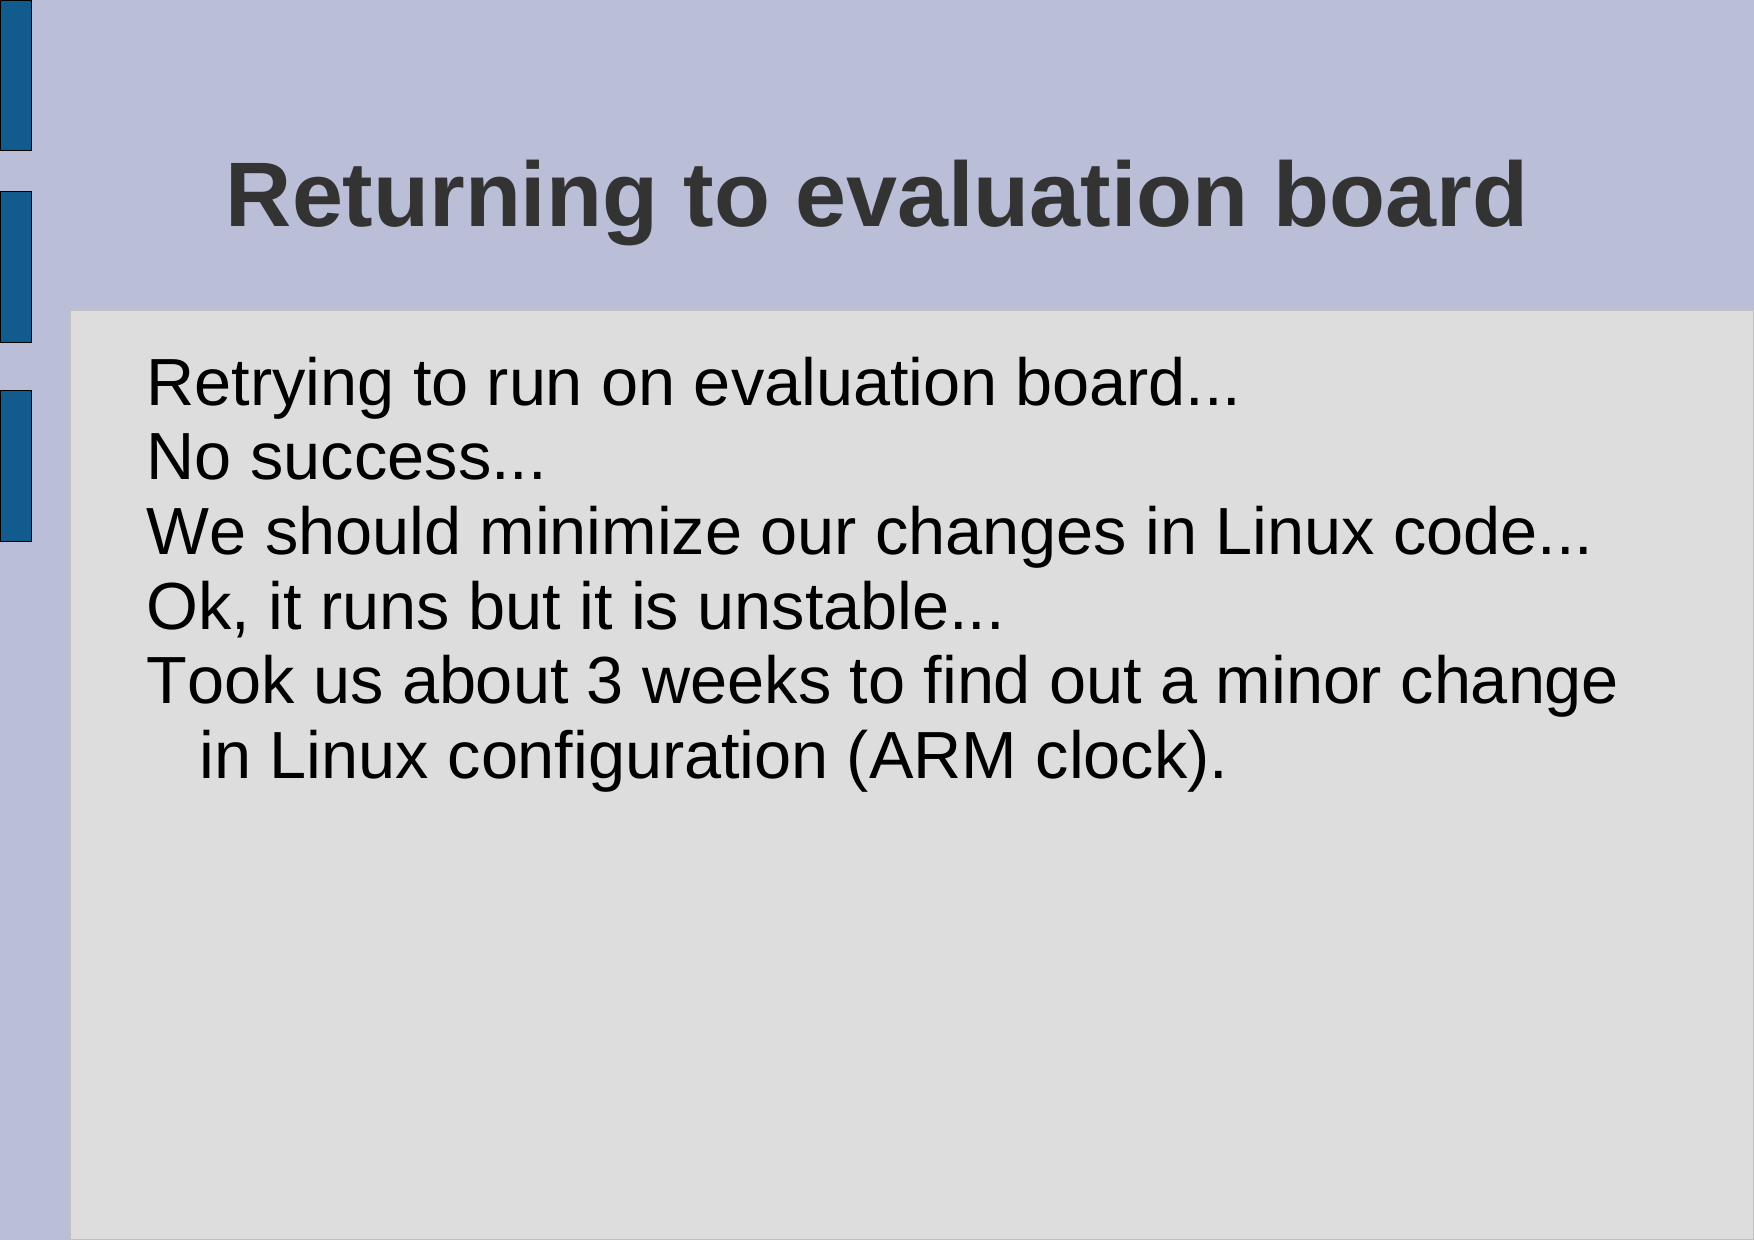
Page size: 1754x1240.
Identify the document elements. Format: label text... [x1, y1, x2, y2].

list Retrying to run on evaluation board... No success... We should minimize our changes in Linux code... Ok, it runs but it is unstable... Took us about 3 weeks to find out a minor change in Linux configuration (ARM clock). [128, 344, 1627, 1126]
title Returning to evaluation board [128, 91, 1627, 299]
